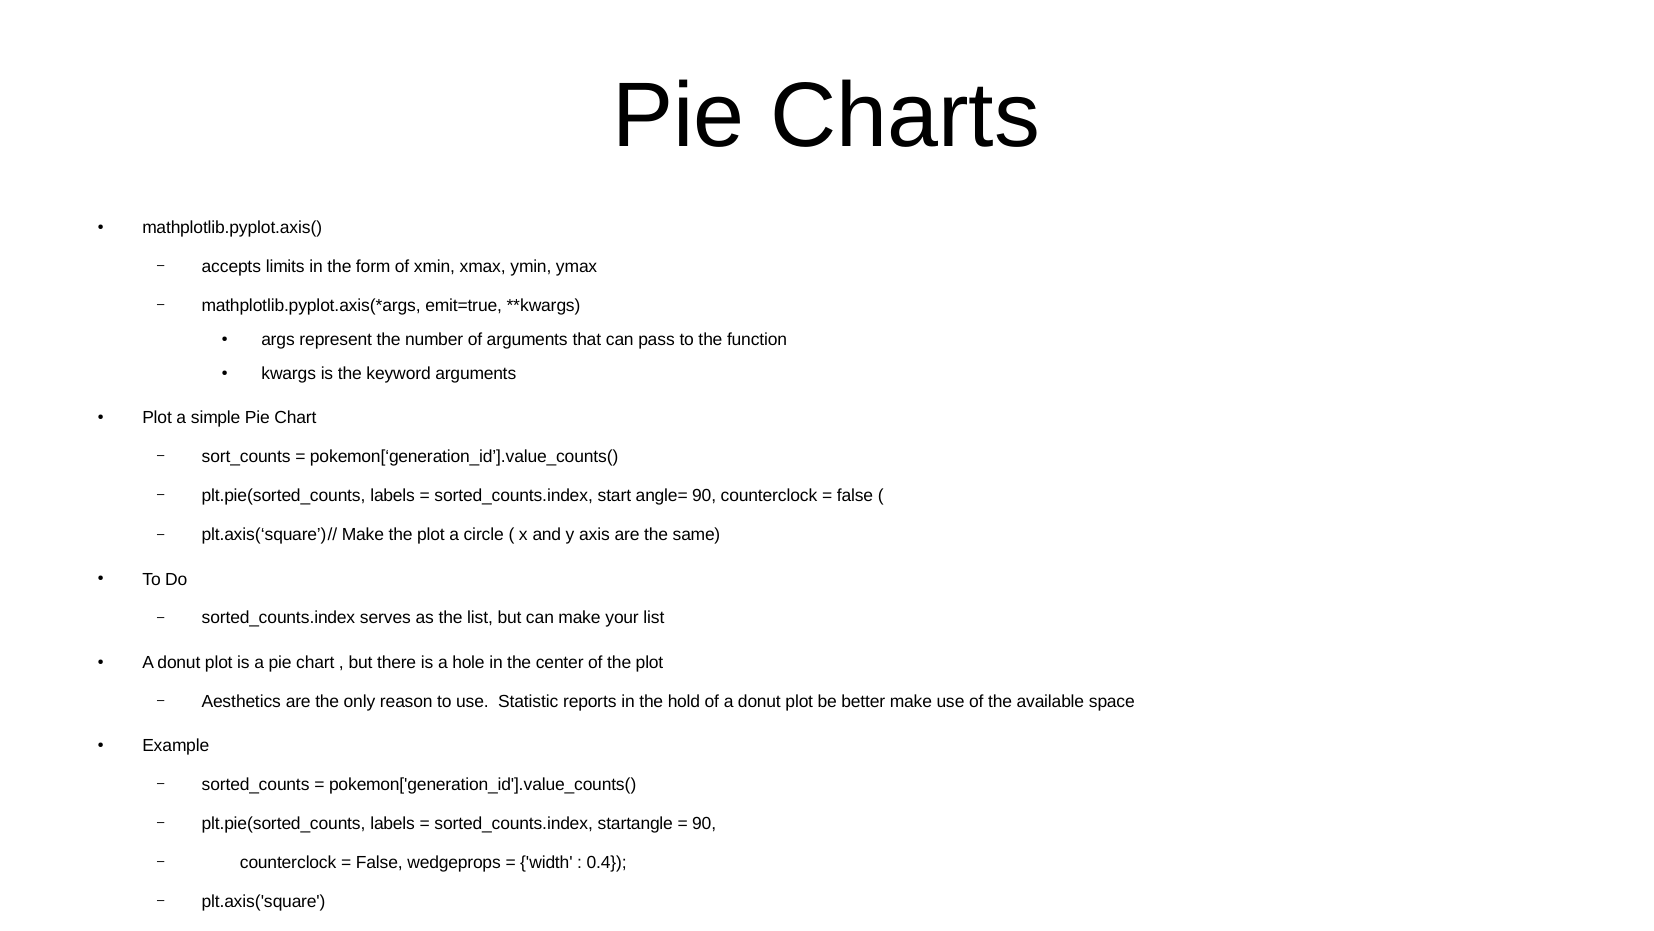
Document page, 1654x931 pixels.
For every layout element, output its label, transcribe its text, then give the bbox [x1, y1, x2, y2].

list mathplotlib.pyplot.axis() accepts limits in the form of xmin, xmax, ymin, ymax mathplotlib.pyplot.axis(*args, emit=true, **kwargs) args represent the number of arguments that can pass to the function kwargs is the keyword arguments Plot a simple Pie Chart sort_counts = pokemon[‘generation_id’].value_counts() plt.pie(sorted_counts, labels = sorted_counts.index, start angle= 90, counterclock = false ( plt.axis(‘square’) // Make the plot a circle ( x and y axis are the same) To Do sorted_counts.index serves as the list, but can make your list A donut plot is a pie chart , but there is a hole in the center of the plot Aesthetics are the only reason to use. Statistic reports in the hold of a donut plot be better make use of the available space Example sorted_counts = pokemon['generation_id'].value_counts() plt.pie(sorted_counts, labels = sorted_counts.index, startangle = 90, counterclock = False, wedgeprops = {'width' : 0.4}); plt.axis('square') [82, 217, 1591, 916]
title Pie Charts [82, 37, 1571, 193]
